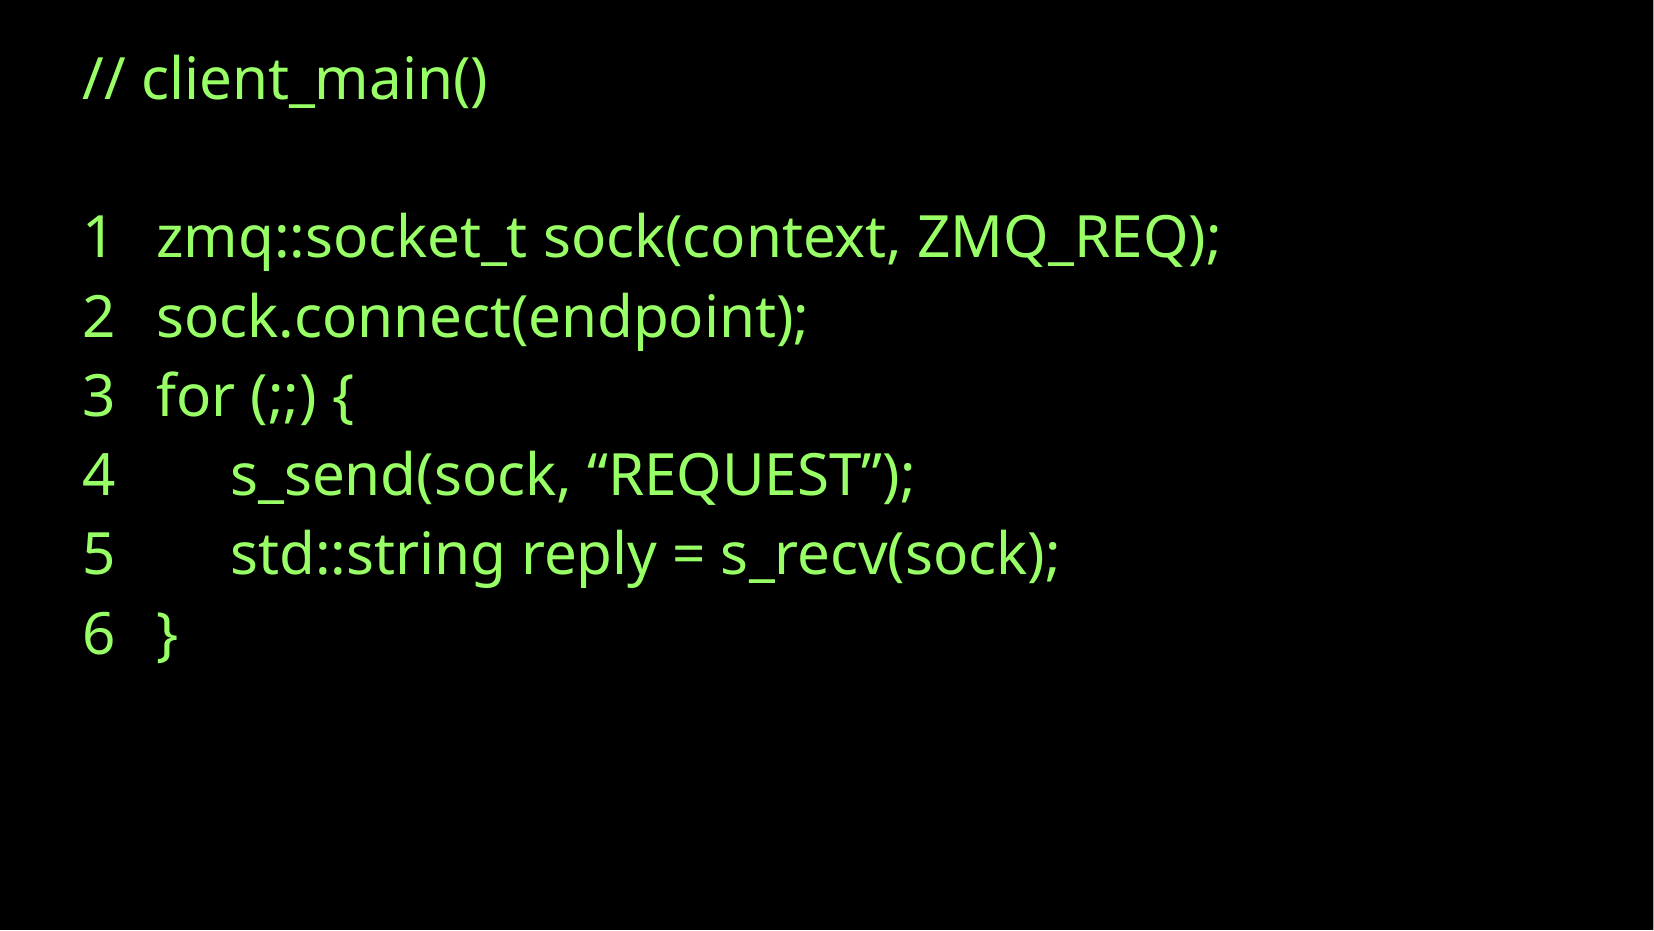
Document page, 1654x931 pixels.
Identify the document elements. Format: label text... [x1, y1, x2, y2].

subtitle // client_main() 1 zmq::socket_t sock(context, ZMQ_REQ); 2 sock.connect(endpoint); 3 for (;;) { 4 s_send(sock, “REQUEST”); 5 std::string reply = s_recv(sock); 6 } [82, 37, 1571, 757]
